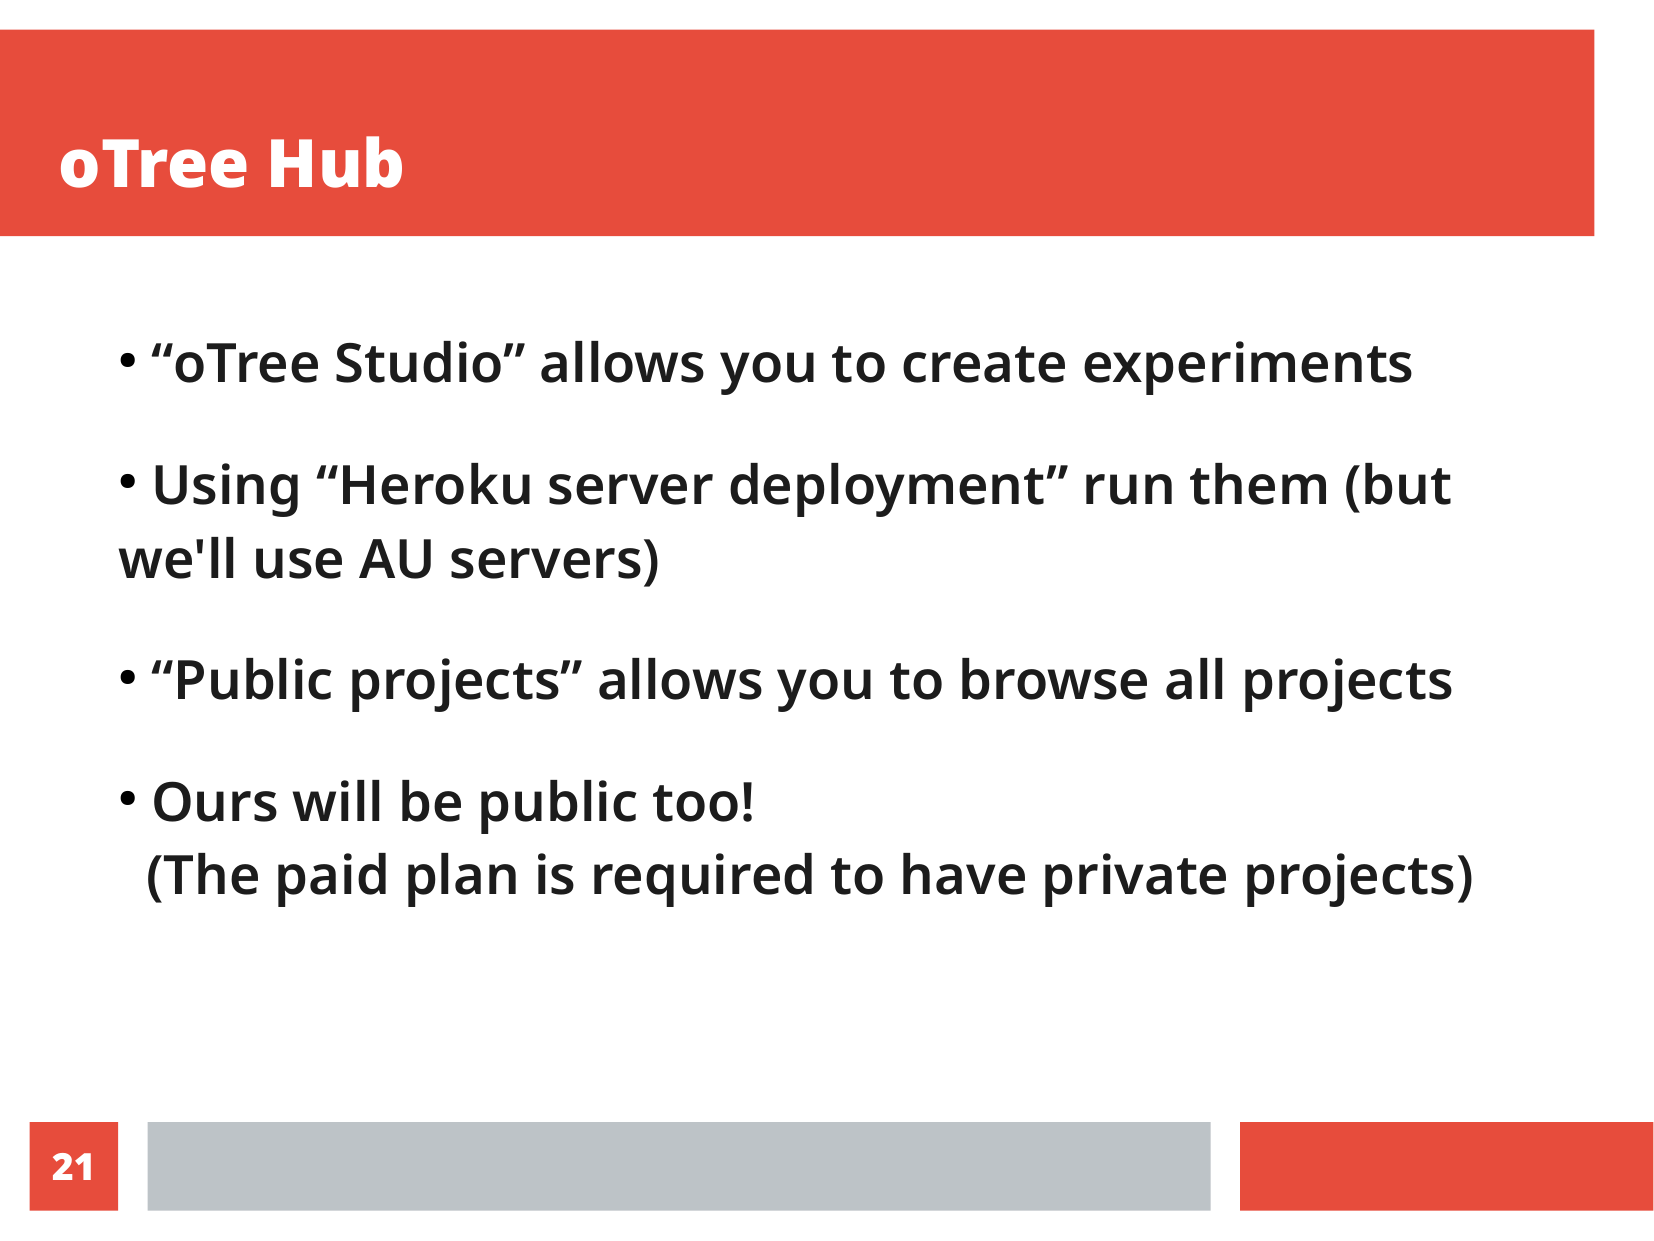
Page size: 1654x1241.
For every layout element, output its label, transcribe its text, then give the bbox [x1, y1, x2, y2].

title oTree Hub [59, 59, 1595, 207]
list “oTree Studio” allows you to create experiments Using “Heroku server deployment” run them (but we'll use AU servers) “Public projects” allows you to browse all projects Ours will be public too! (The paid plan is required to have private projects) [59, 324, 1565, 1093]
